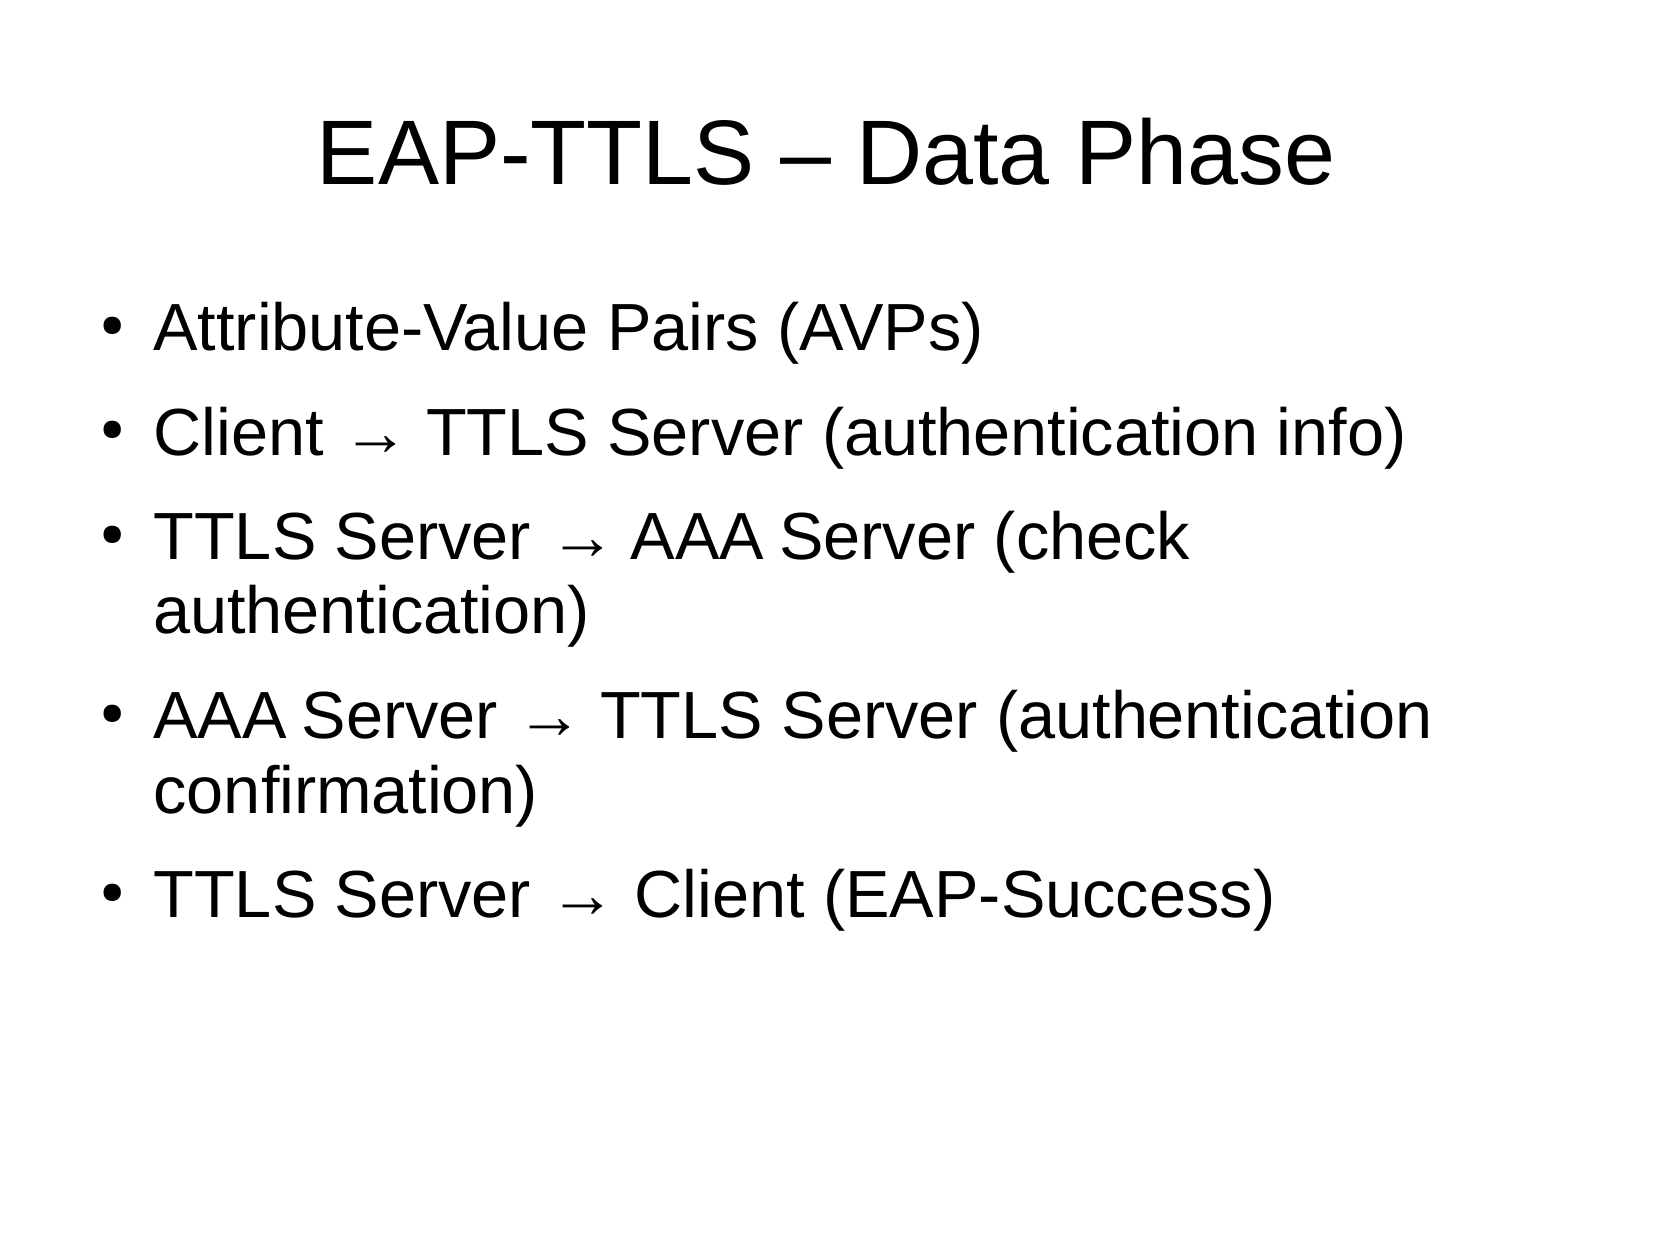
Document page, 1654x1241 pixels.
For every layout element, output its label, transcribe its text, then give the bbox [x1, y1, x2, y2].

list Attribute-Value Pairs (AVPs) Client → TTLS Server (authentication info) TTLS Server → AAA Server (check authentication) AAA Server → TTLS Server (authentication confirmation) TTLS Server → Client (EAP-Success) [82, 290, 1538, 1010]
title EAP-TTLS – Data Phase [82, 49, 1571, 257]
